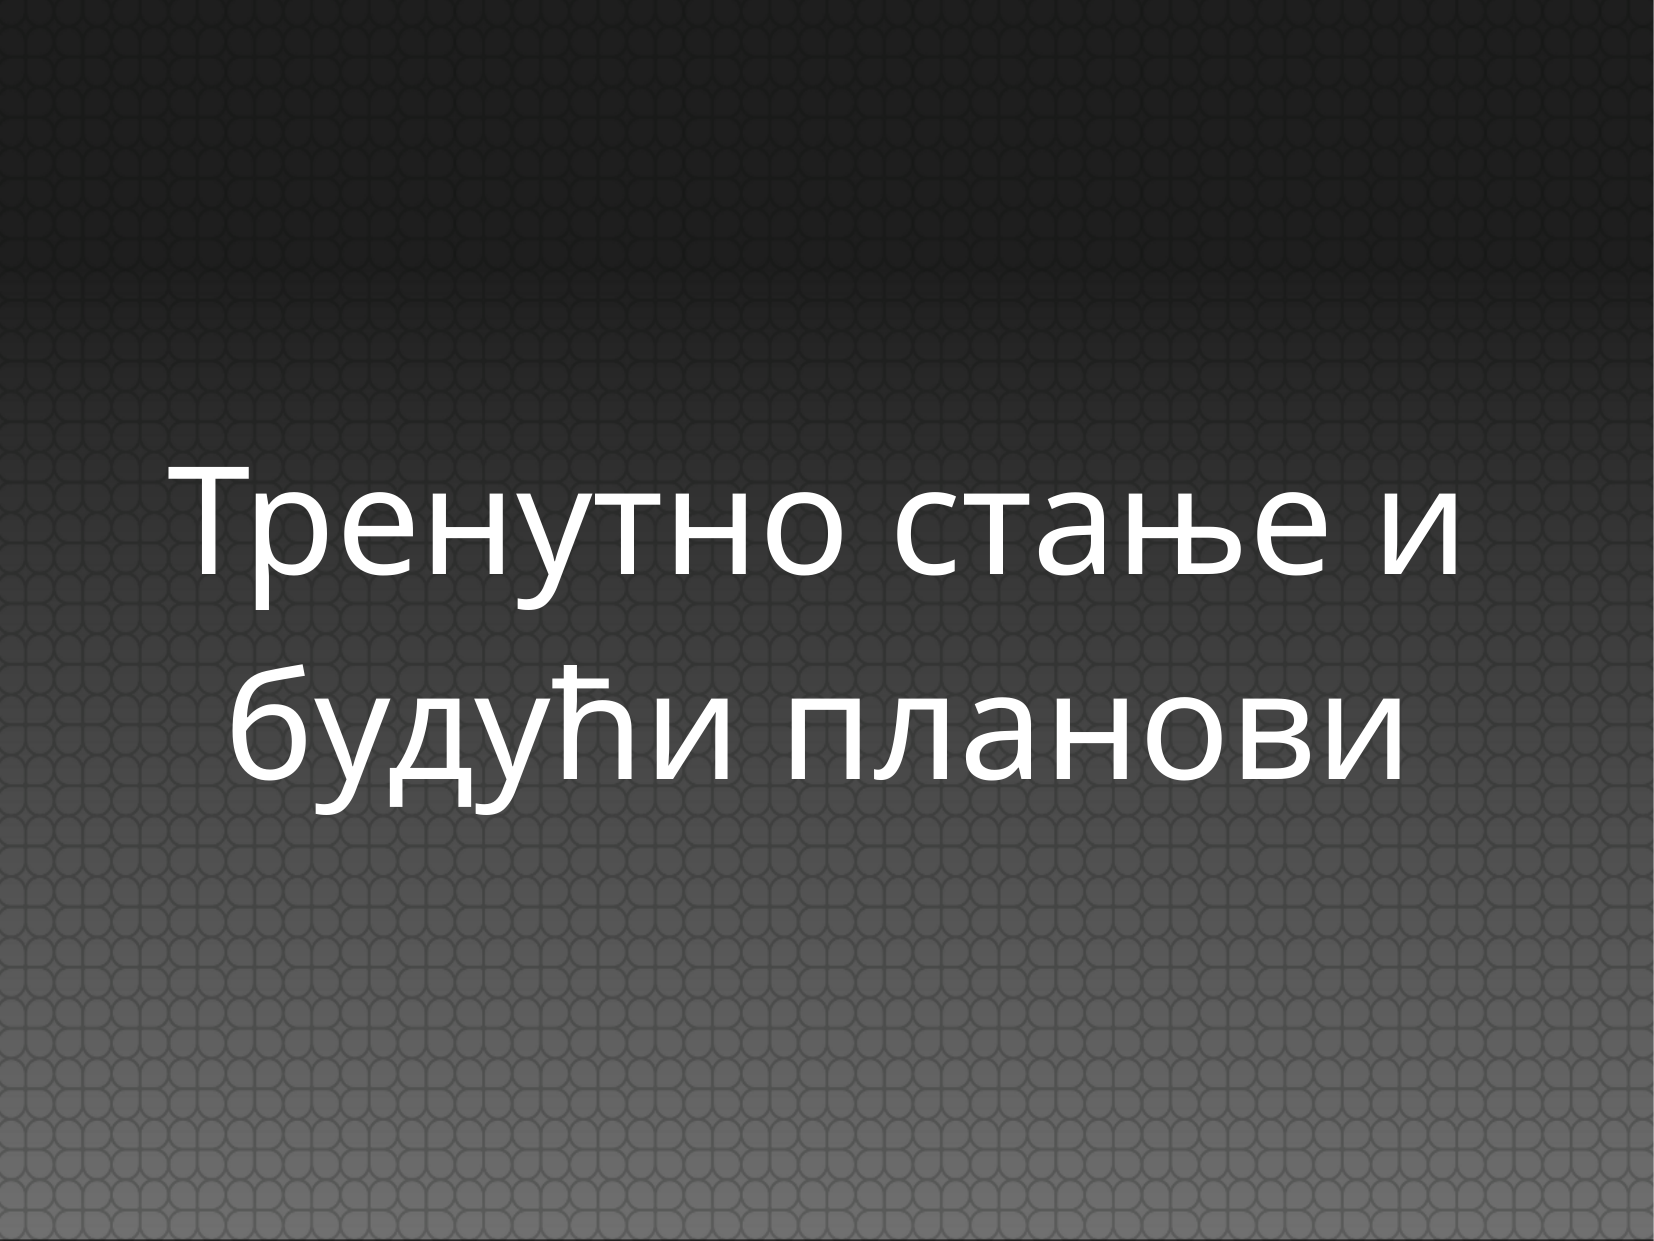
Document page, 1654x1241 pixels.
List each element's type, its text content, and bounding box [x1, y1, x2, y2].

picture [0, 0, 1654, 1241]
title Тренутно стање и будући планови [75, 430, 1564, 808]
